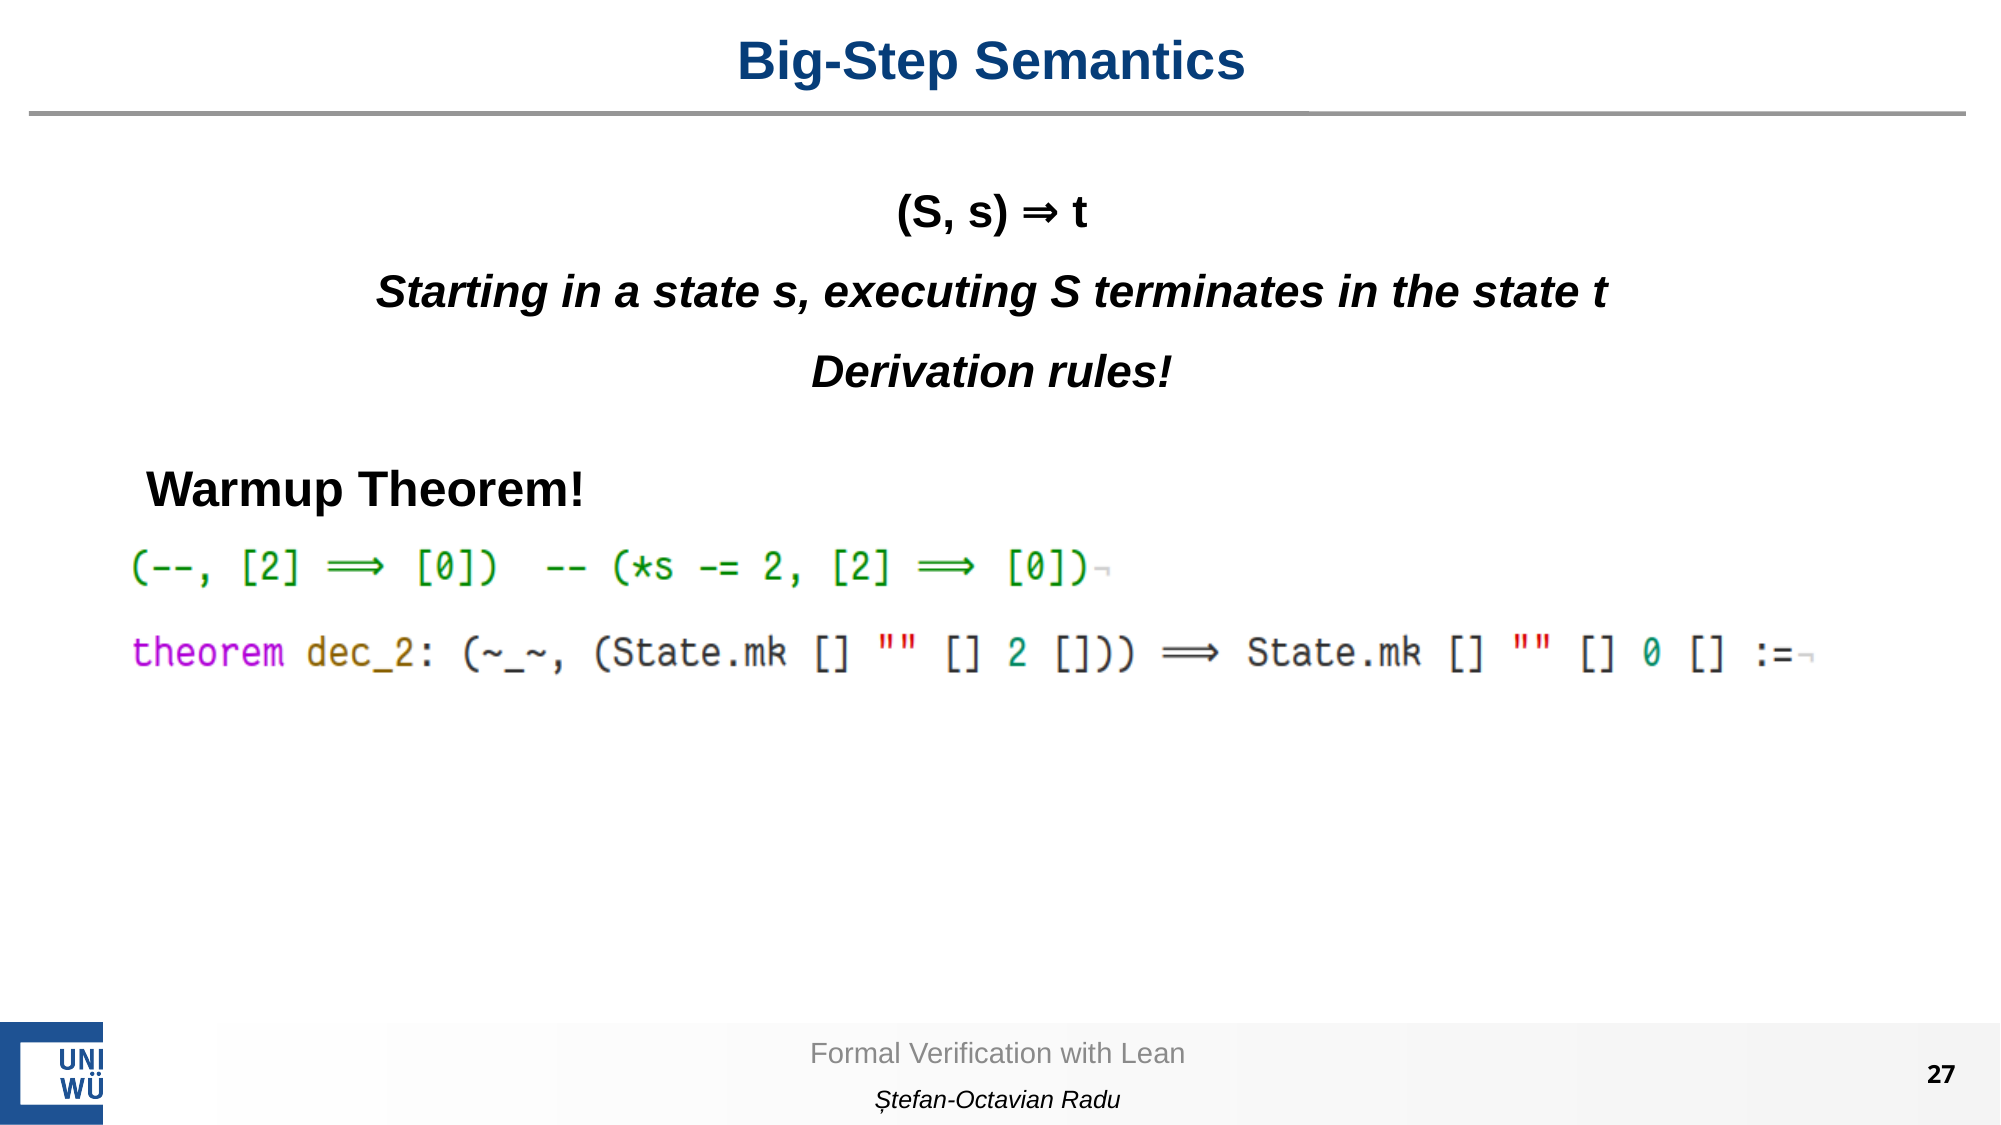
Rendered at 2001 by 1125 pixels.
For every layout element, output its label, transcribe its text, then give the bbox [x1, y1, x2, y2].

picture [0, 1022, 103, 1125]
picture [118, 623, 1825, 676]
text_box (S, s) ⇒ t Starting in a state s, executing S terminates in the state t Derivation rules! [314, 166, 1670, 412]
title Big-Step Semantics [118, 4, 1867, 111]
picture [118, 534, 1118, 591]
text_box Warmup Theorem! [131, 441, 1374, 592]
